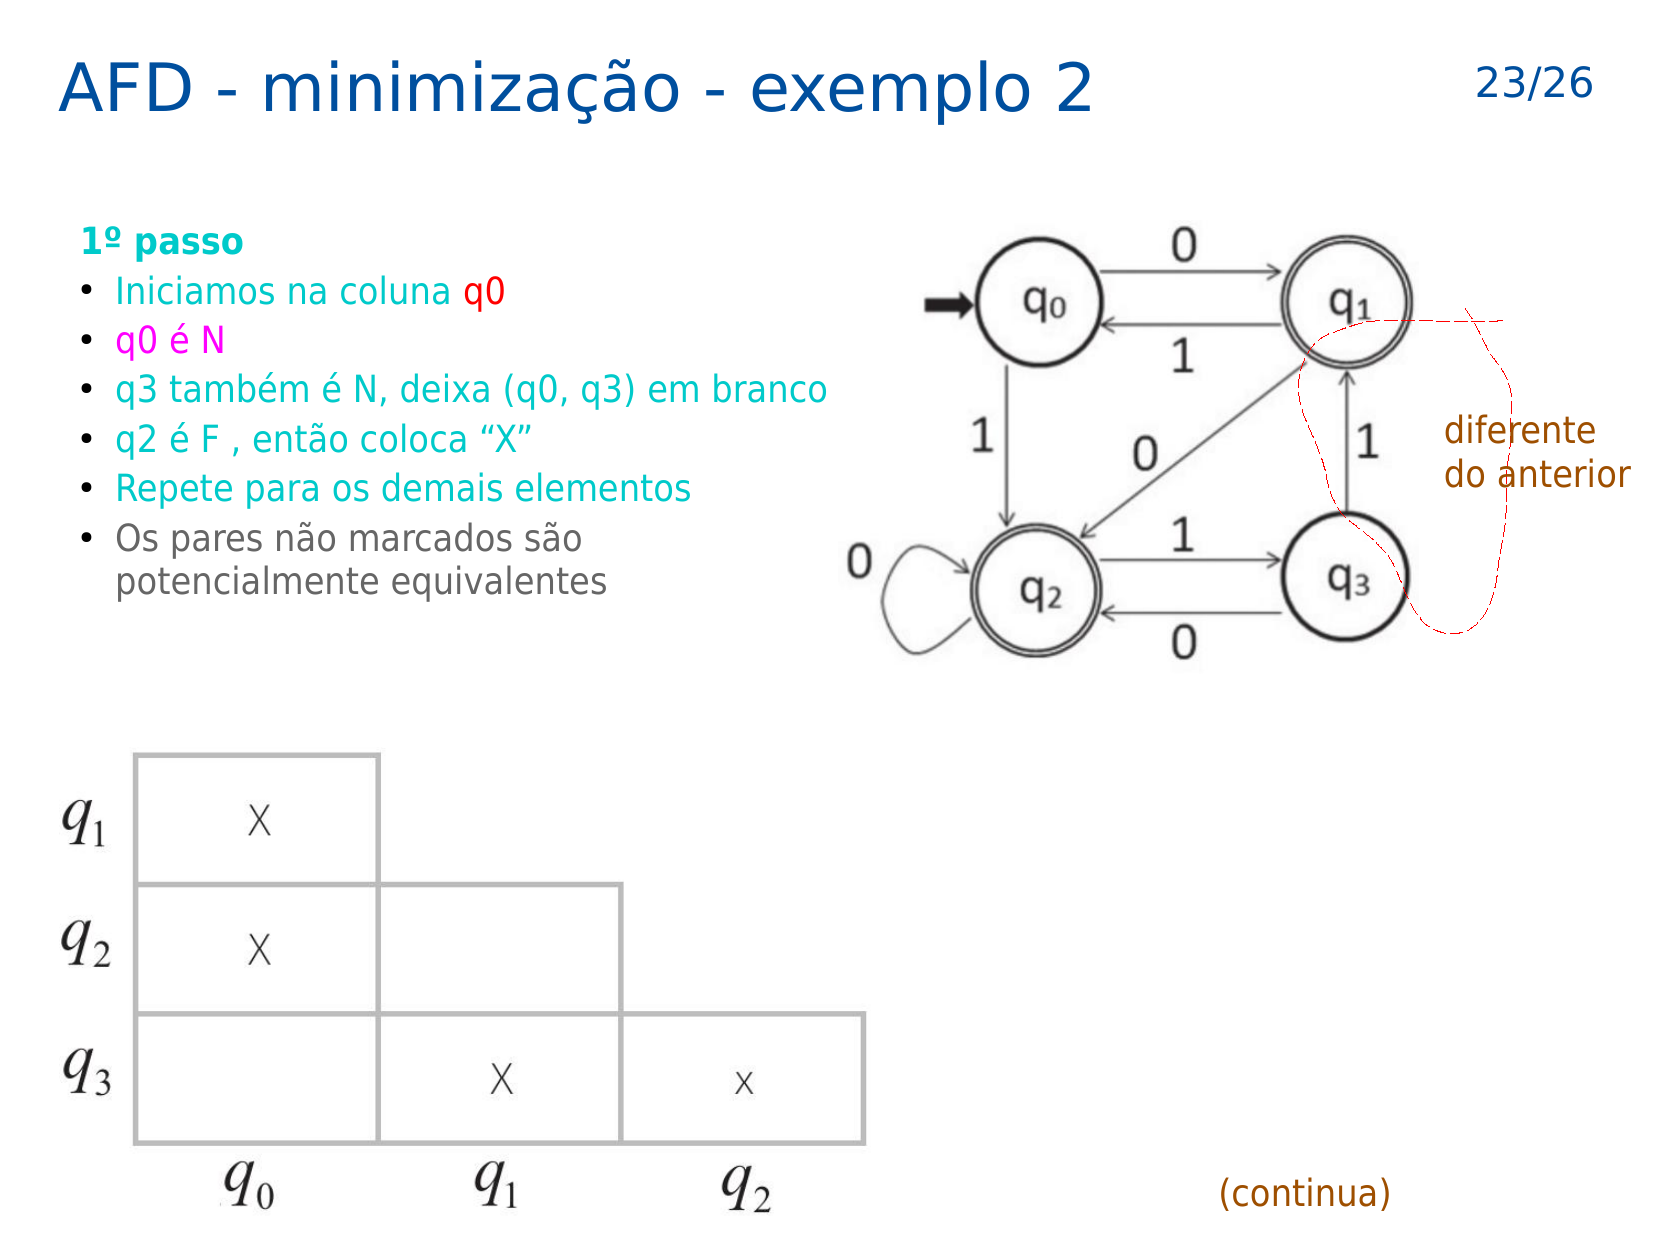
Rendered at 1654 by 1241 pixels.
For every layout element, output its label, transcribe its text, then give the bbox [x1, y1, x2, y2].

text_box 1º passo Iniciamos na coluna q0 q0 é N q3 também é N, deixa (q0, q3) em branco q2 é F , então coloca “X” Repete para os demais elementos Os pares não marcados são potencialmente equivalentes [65, 212, 851, 591]
picture [59, 747, 874, 1220]
text_box diferente do anterior [1429, 401, 1654, 579]
title AFD - minimização - exemplo 2 [59, 29, 1625, 148]
picture [838, 220, 1419, 674]
text_box (continua) [1203, 1164, 1441, 1230]
